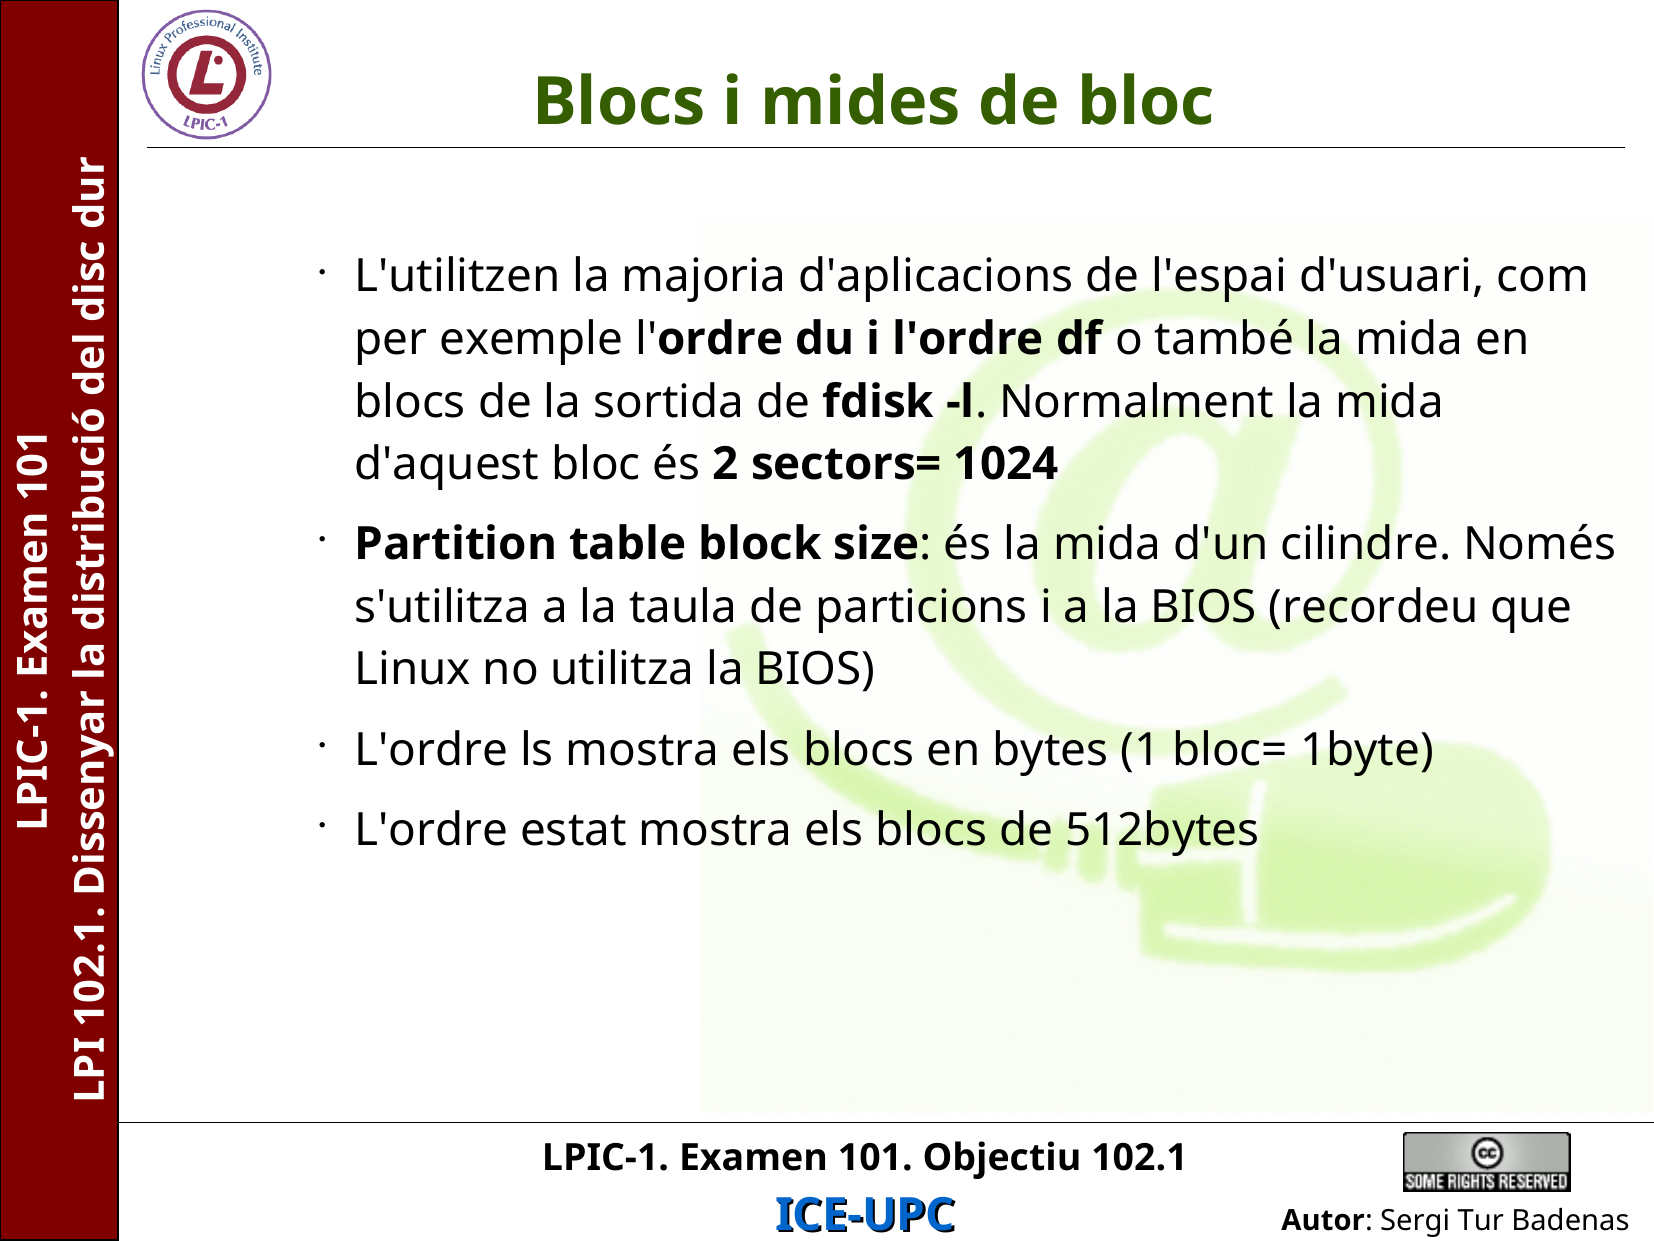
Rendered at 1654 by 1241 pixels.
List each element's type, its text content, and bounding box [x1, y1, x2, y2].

picture [135, 5, 277, 55]
list L'utilitzen la majoria d'aplicacions de l'espai d'usuari, com per exemple l'ordre du i l'ordre df o també la mida en blocs de la sortida de fdisk -l. Normalment la mida d'aquest bloc és 2 sectors= 1024 Partition table block size: és la mida d'un cilindre. Només s'utilitza a la taula de particions i a la BIOS (recordeu que Linux no utilitza la BIOS) L'ordre ls mostra els blocs en bytes (1 bloc= 1byte) L'ordre estat mostra els blocs de 512bytes [141, 242, 1630, 1078]
picture [1403, 1132, 1571, 1192]
picture [700, 217, 1654, 1113]
title Blocs i mides de bloc [129, 55, 1619, 142]
